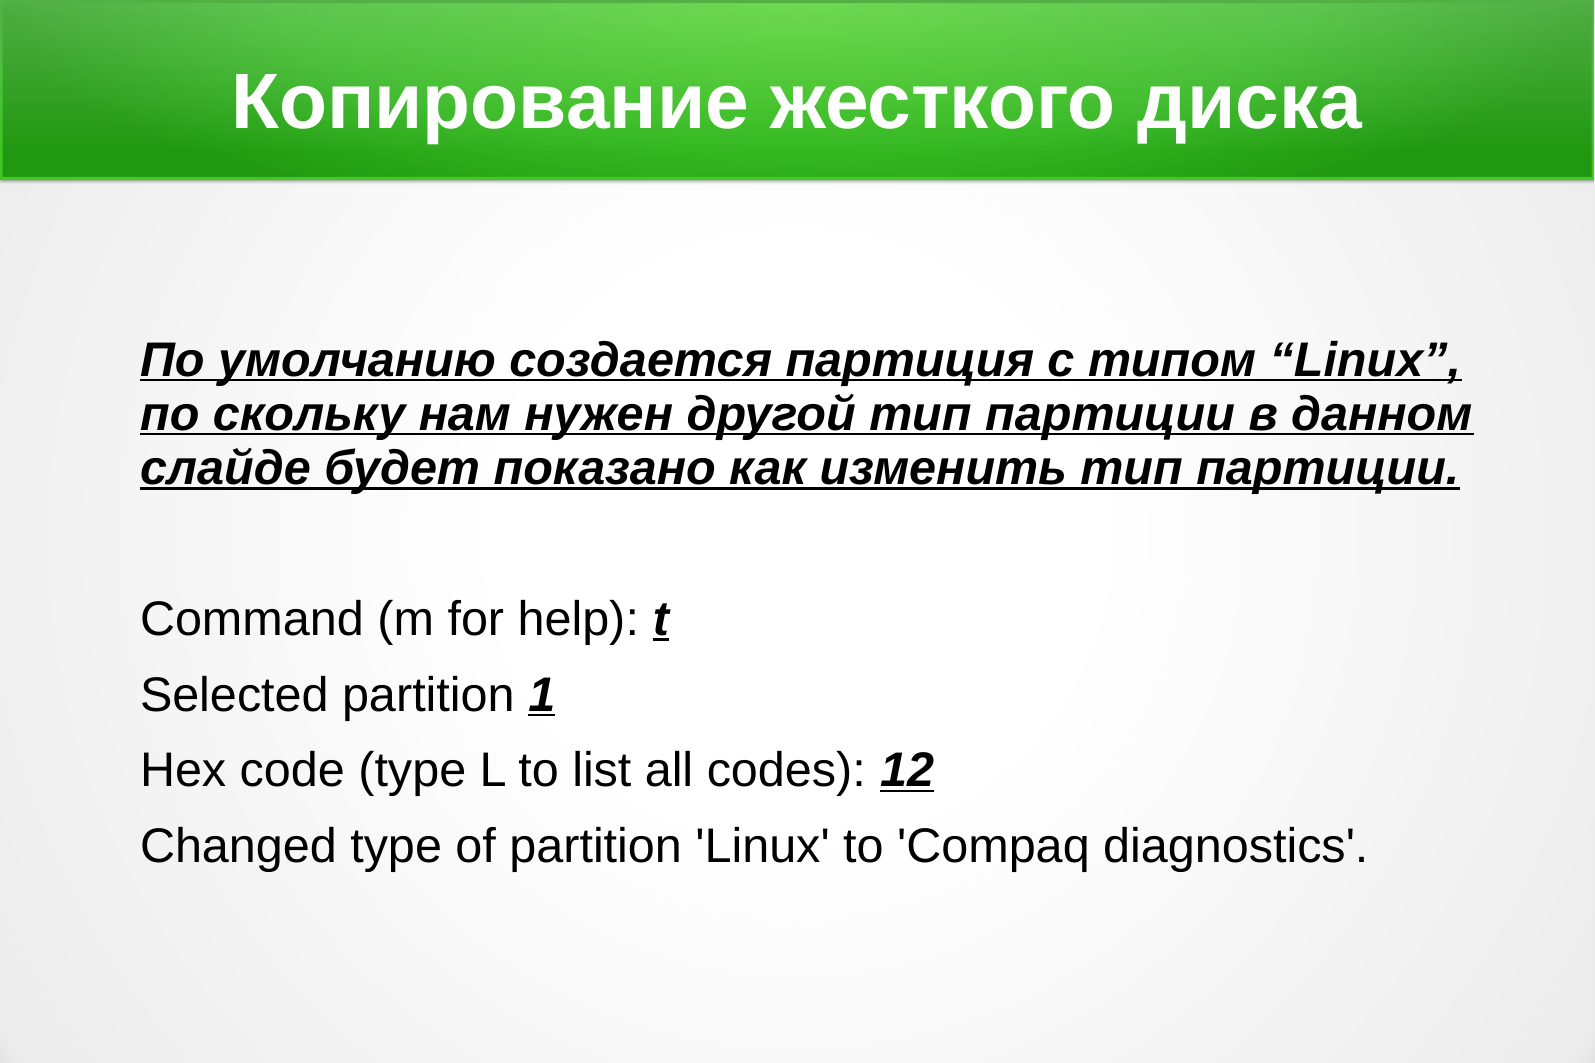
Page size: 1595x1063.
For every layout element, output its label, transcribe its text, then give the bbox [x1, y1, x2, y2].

list По умолчанию создается партиция с типом “Linux”, по скольку нам нужен другой тип партиции в данном слайде будет показано как изменить тип партиции. Command (m for help): t Selected partition 1 Hex code (type L to list all codes): 12 Changed type of partition 'Linux' to 'Compaq diagnostics'. [79, 256, 1515, 873]
title Копирование жесткого диска [79, 40, 1515, 162]
